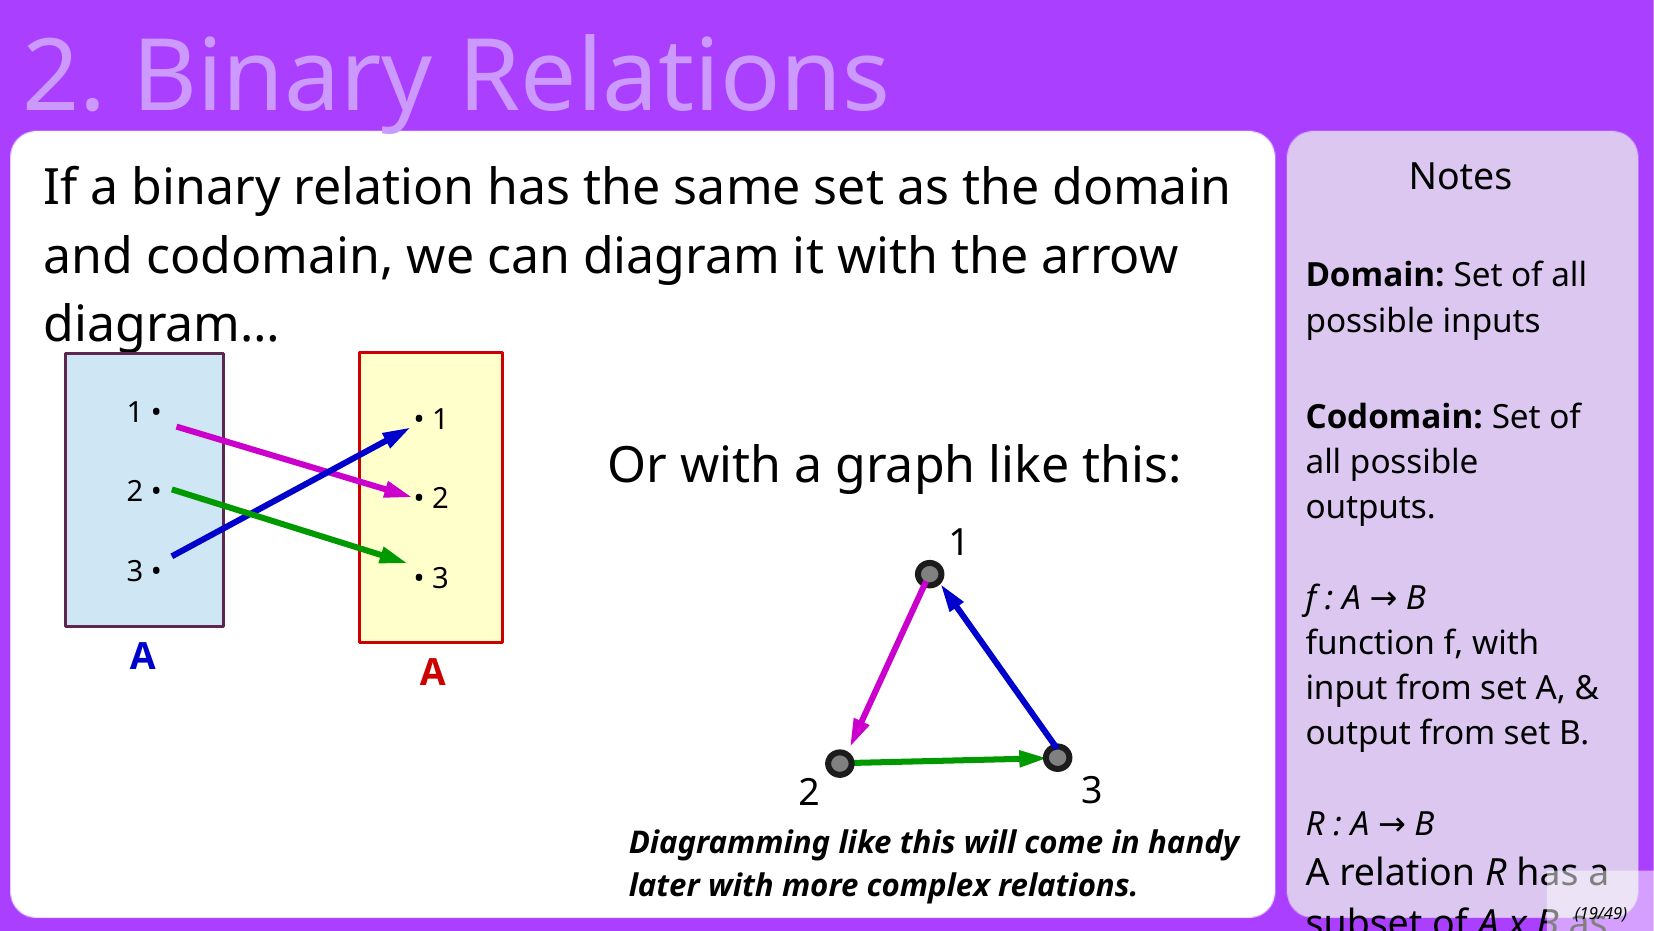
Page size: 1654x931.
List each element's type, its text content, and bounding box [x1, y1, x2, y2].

text_box • 1 • 2 • 3 [359, 352, 503, 642]
text_box [917, 562, 942, 586]
text_box 3 [1066, 761, 1118, 818]
text_box A [62, 626, 224, 684]
picture [0, 0, 1654, 931]
text_box 2 [767, 762, 851, 820]
text_box 1 [914, 512, 1004, 569]
text_box [828, 752, 852, 775]
text_box 1 • 2 • 3 • [65, 353, 224, 626]
text_box Diagramming like this will come in handy later with more complex relations. [612, 820, 1257, 906]
text_box If a binary relation has the same set as the domain and codomain, we can diagram it with the arrow diagram… [43, 151, 1261, 355]
picture [1352, 918, 1364, 931]
text_box Or with a graph like this: [607, 429, 1255, 486]
text_box (<number>/49) [1546, 877, 1654, 931]
text_box A [359, 642, 506, 700]
text_box [1045, 746, 1070, 769]
picture [1393, 918, 1403, 924]
title 2. Binary Relations [22, 13, 1511, 130]
picture [1437, 918, 1449, 931]
text_box Notes Domain: Set of all possible inputs Codomain: Set of all possible outputs. f : A → B function f, with input from set A, & output from set B. R : A → B A relation R has a subset of A x B as its rule. [1290, 141, 1631, 819]
picture [1485, 913, 1492, 925]
